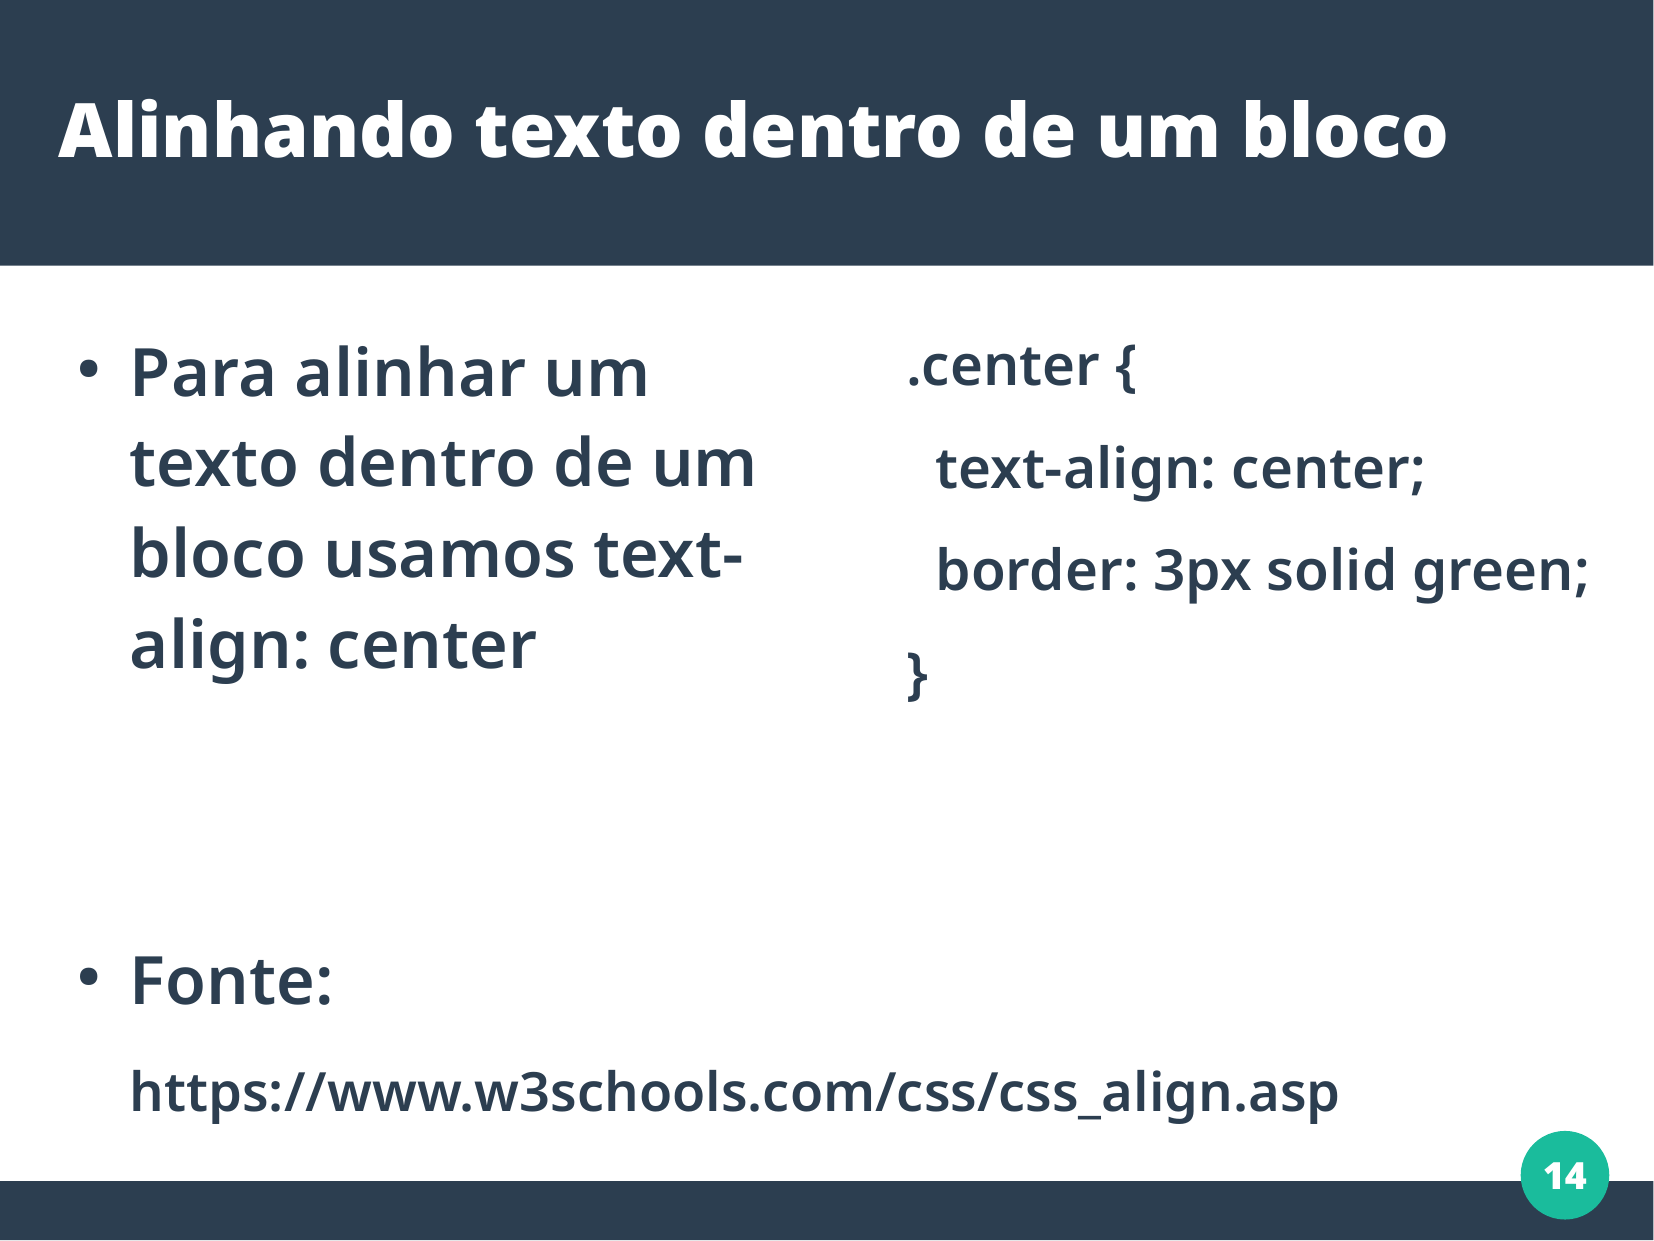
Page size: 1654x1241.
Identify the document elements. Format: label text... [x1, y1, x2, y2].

list Fonte: https://www.w3schools.com/css/css_align.asp [59, 933, 1595, 1151]
list Para alinhar um texto dentro de um bloco usamos text-align: center [59, 324, 809, 720]
list .center { text-align: center; border: 3px solid green; } [845, 324, 1596, 720]
title Alinhando texto dentro de um bloco [59, 49, 1595, 207]
